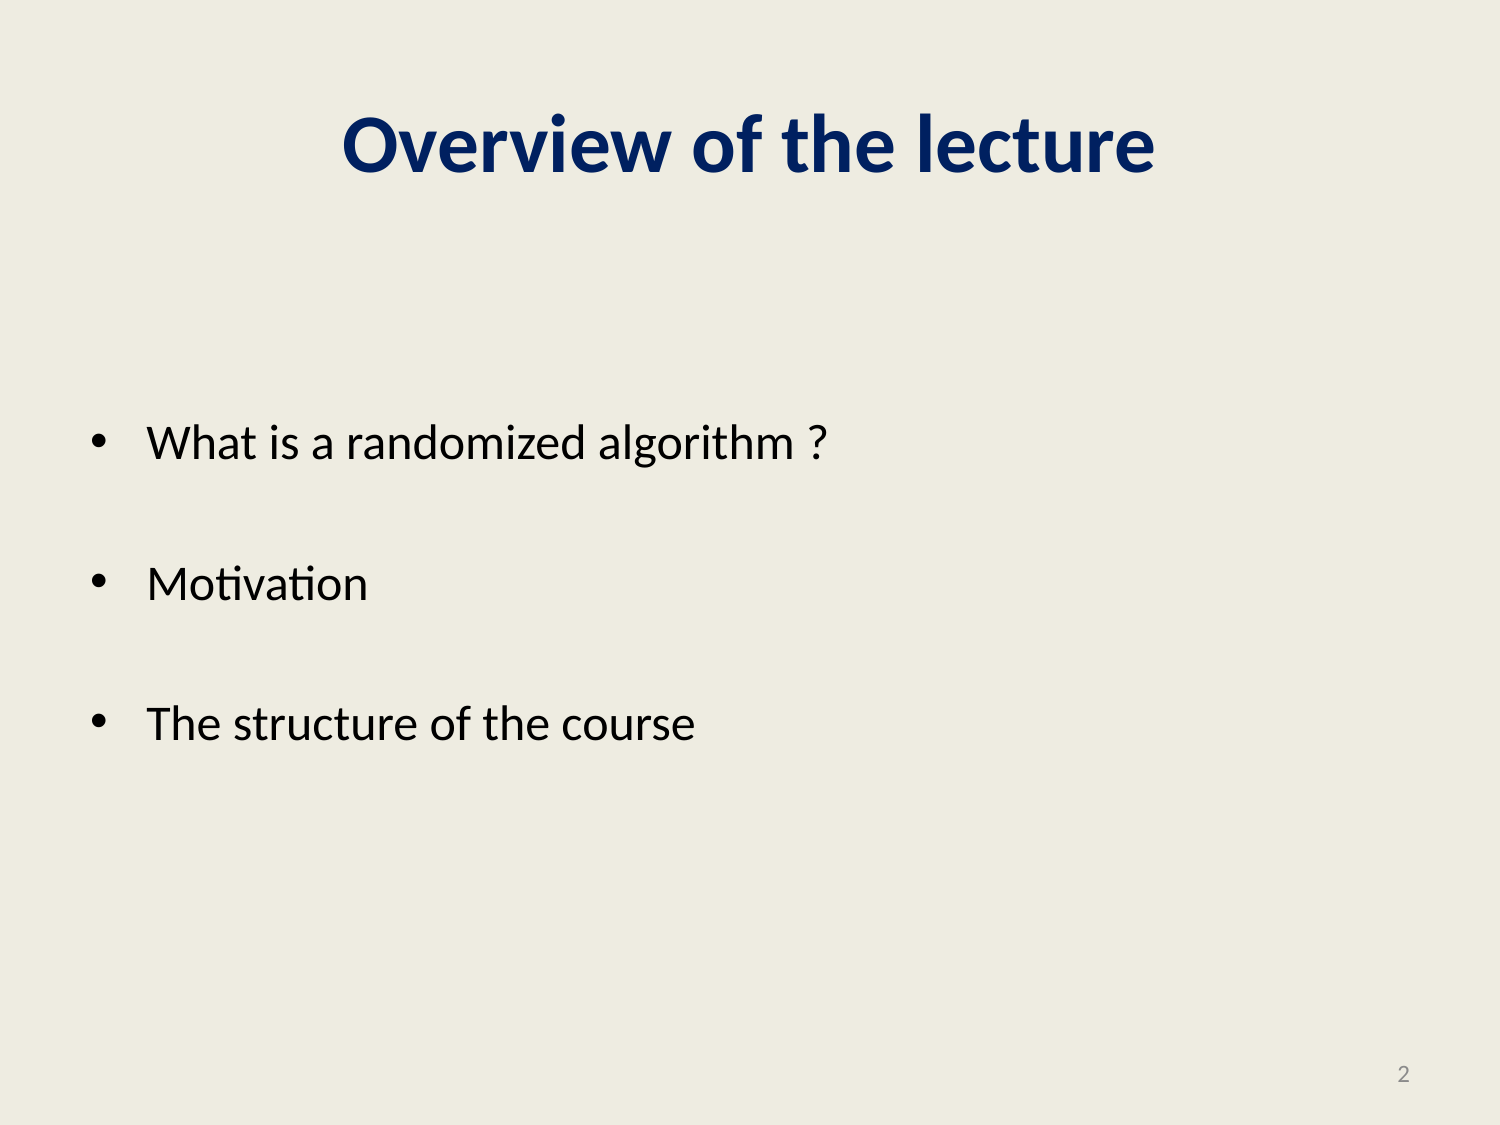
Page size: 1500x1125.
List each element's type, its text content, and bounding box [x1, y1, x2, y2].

title Overview of the lecture [75, 45, 1425, 233]
list What is a randomized algorithm ? Motivation The structure of the course [75, 262, 1425, 1005]
slide_number <number> [1074, 1042, 1425, 1103]
